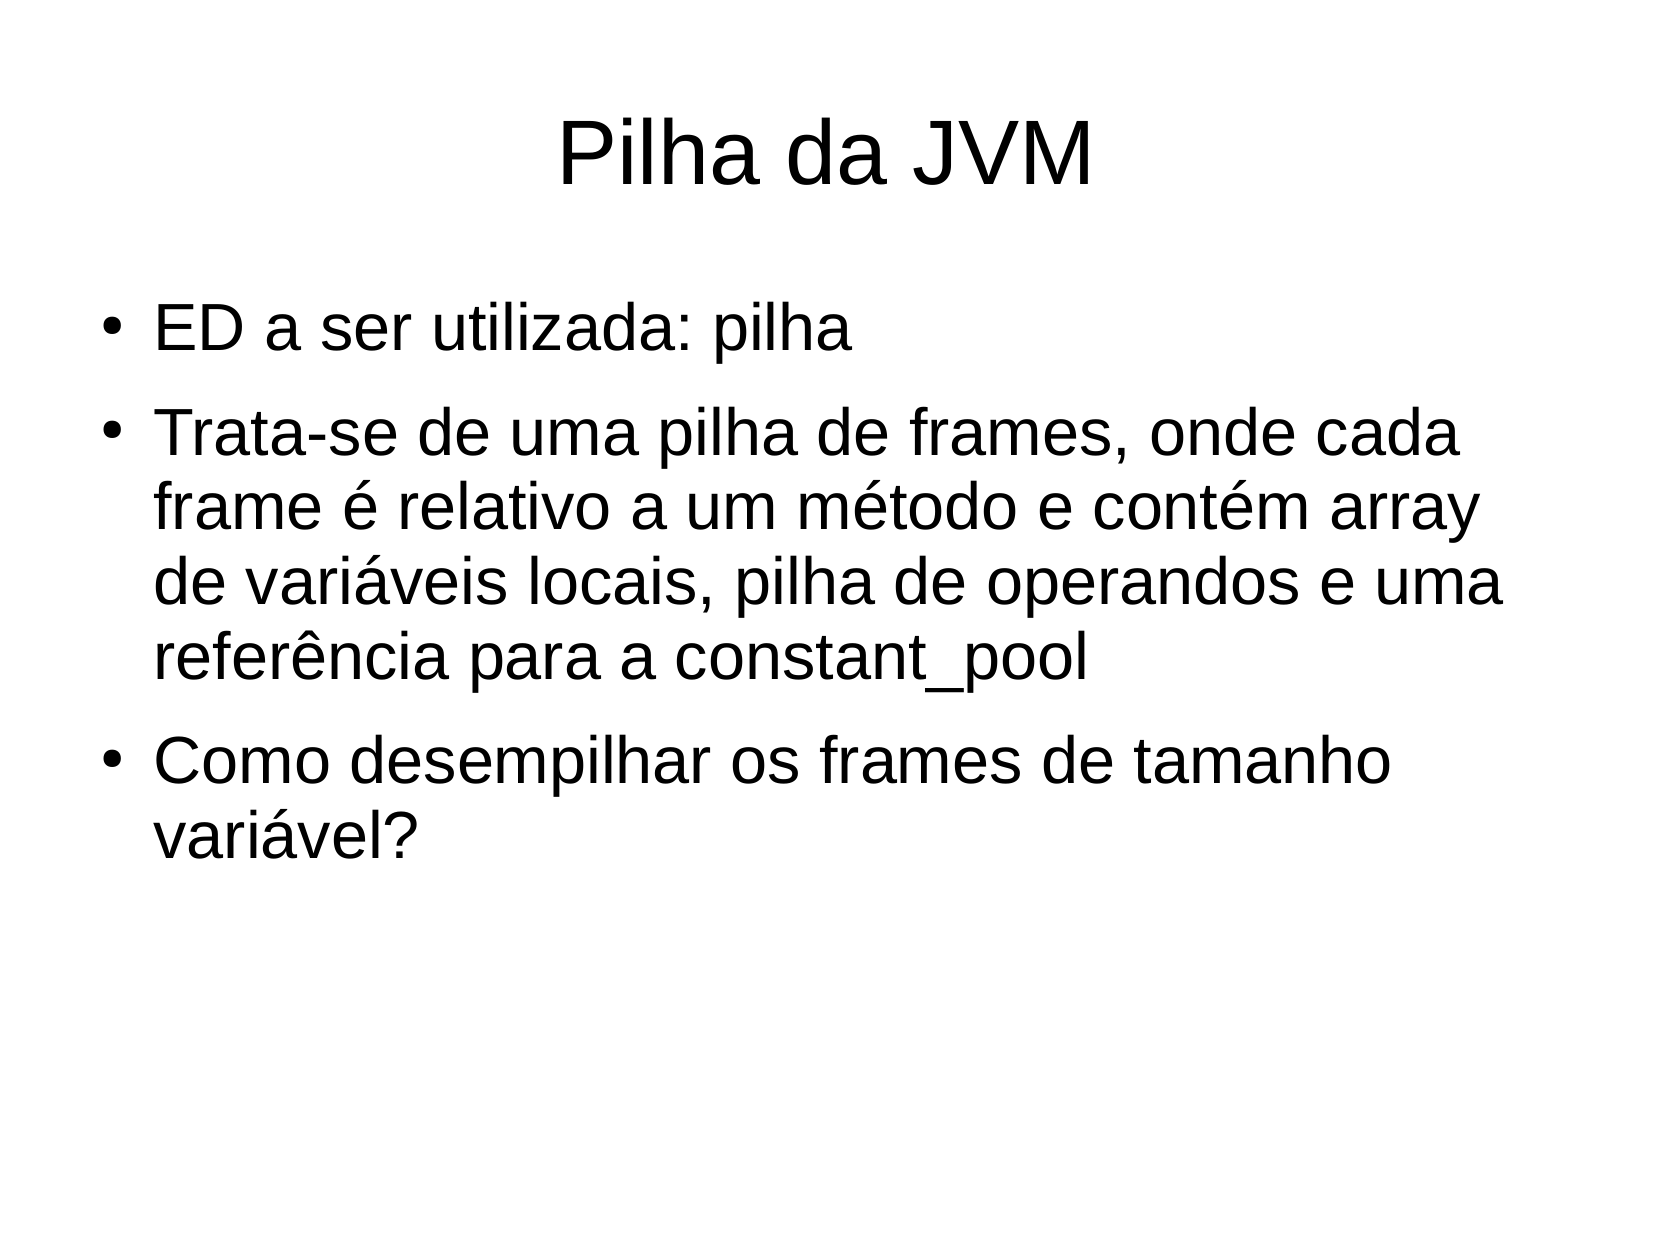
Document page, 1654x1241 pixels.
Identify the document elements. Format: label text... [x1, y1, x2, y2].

title Pilha da JVM [82, 49, 1571, 257]
list ED a ser utilizada: pilha Trata-se de uma pilha de frames, onde cada frame é relativo a um método e contém array de variáveis locais, pilha de operandos e uma referência para a constant_pool Como desempilhar os frames de tamanho variável? [82, 290, 1571, 1010]
